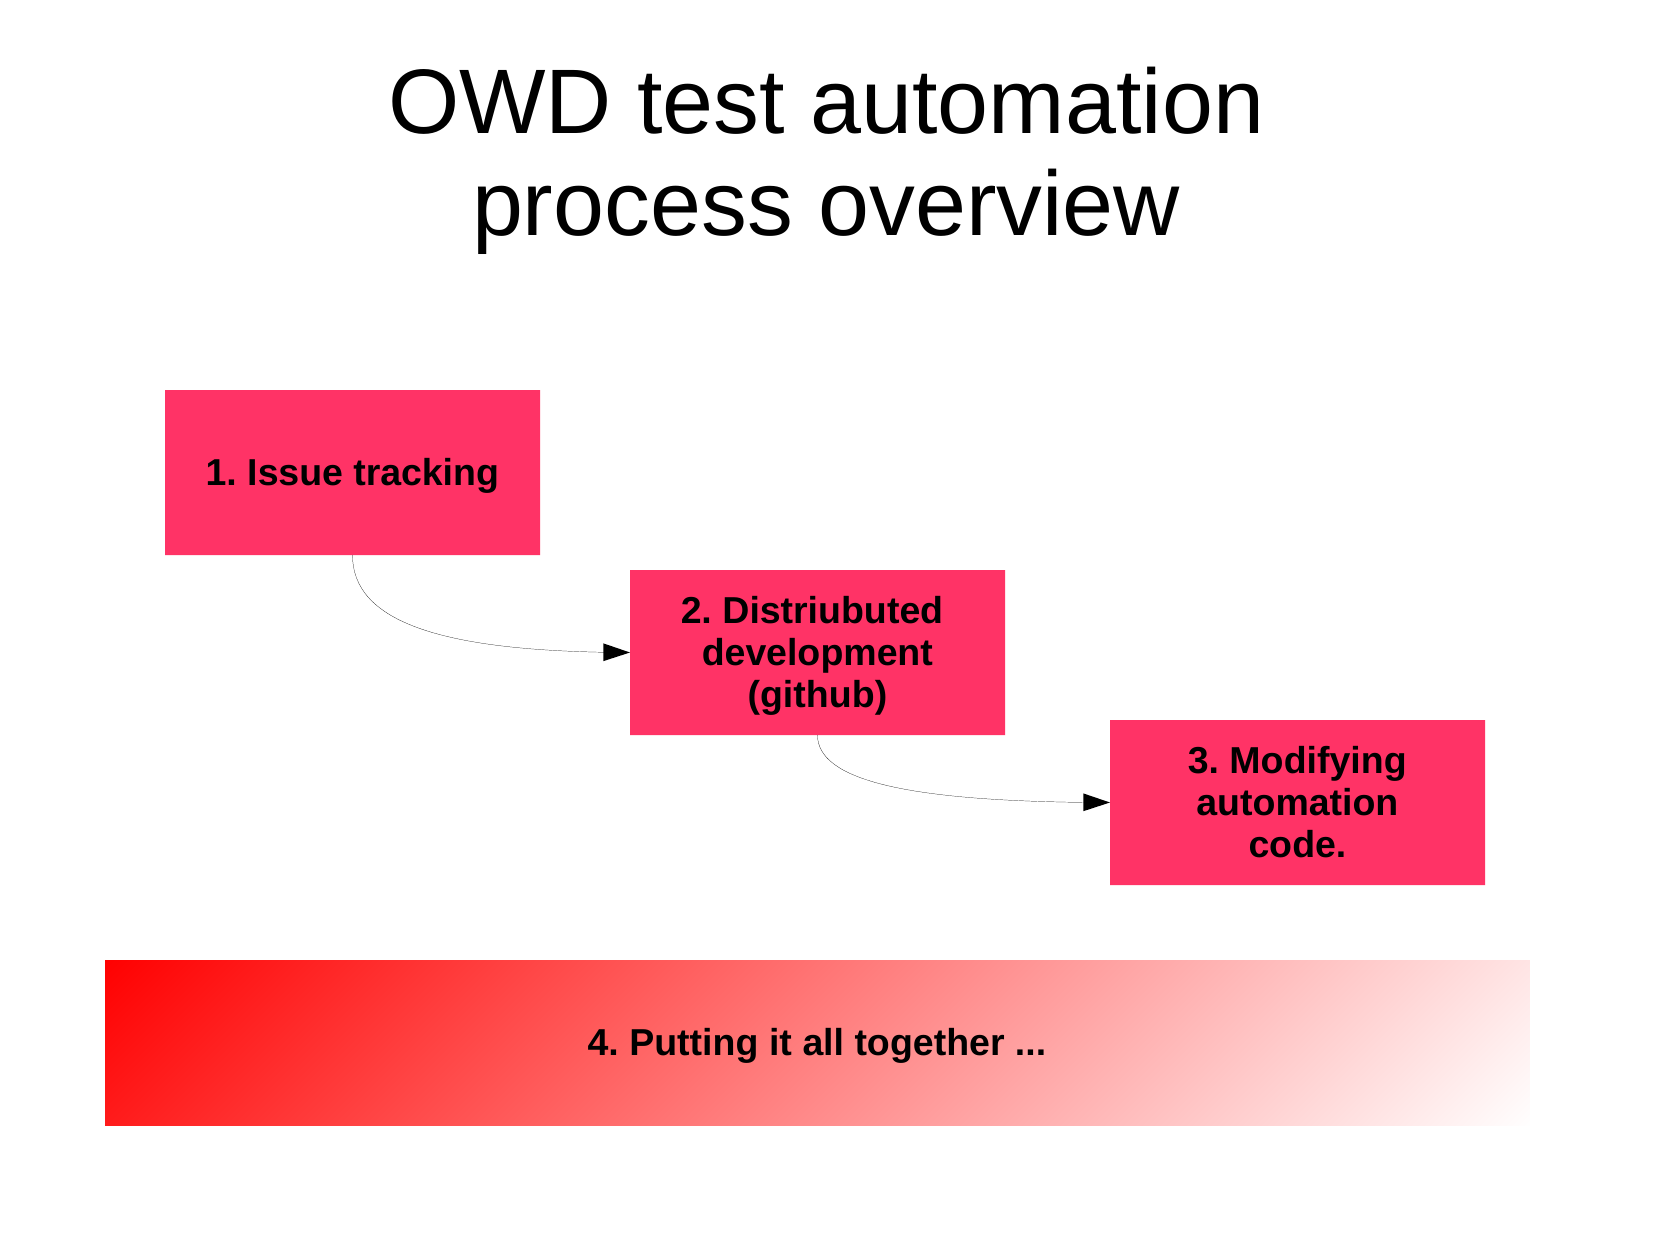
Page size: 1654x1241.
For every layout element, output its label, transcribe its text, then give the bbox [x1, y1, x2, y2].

title OWD test automation process overview [82, 49, 1571, 257]
text_box 3. Modifying automation code. [1110, 720, 1486, 886]
text_box 4. Putting it all together ... [105, 960, 1531, 1126]
text_box 1. Issue tracking [165, 390, 541, 556]
text_box 2. Distriubuted development (github) [630, 570, 1006, 736]
